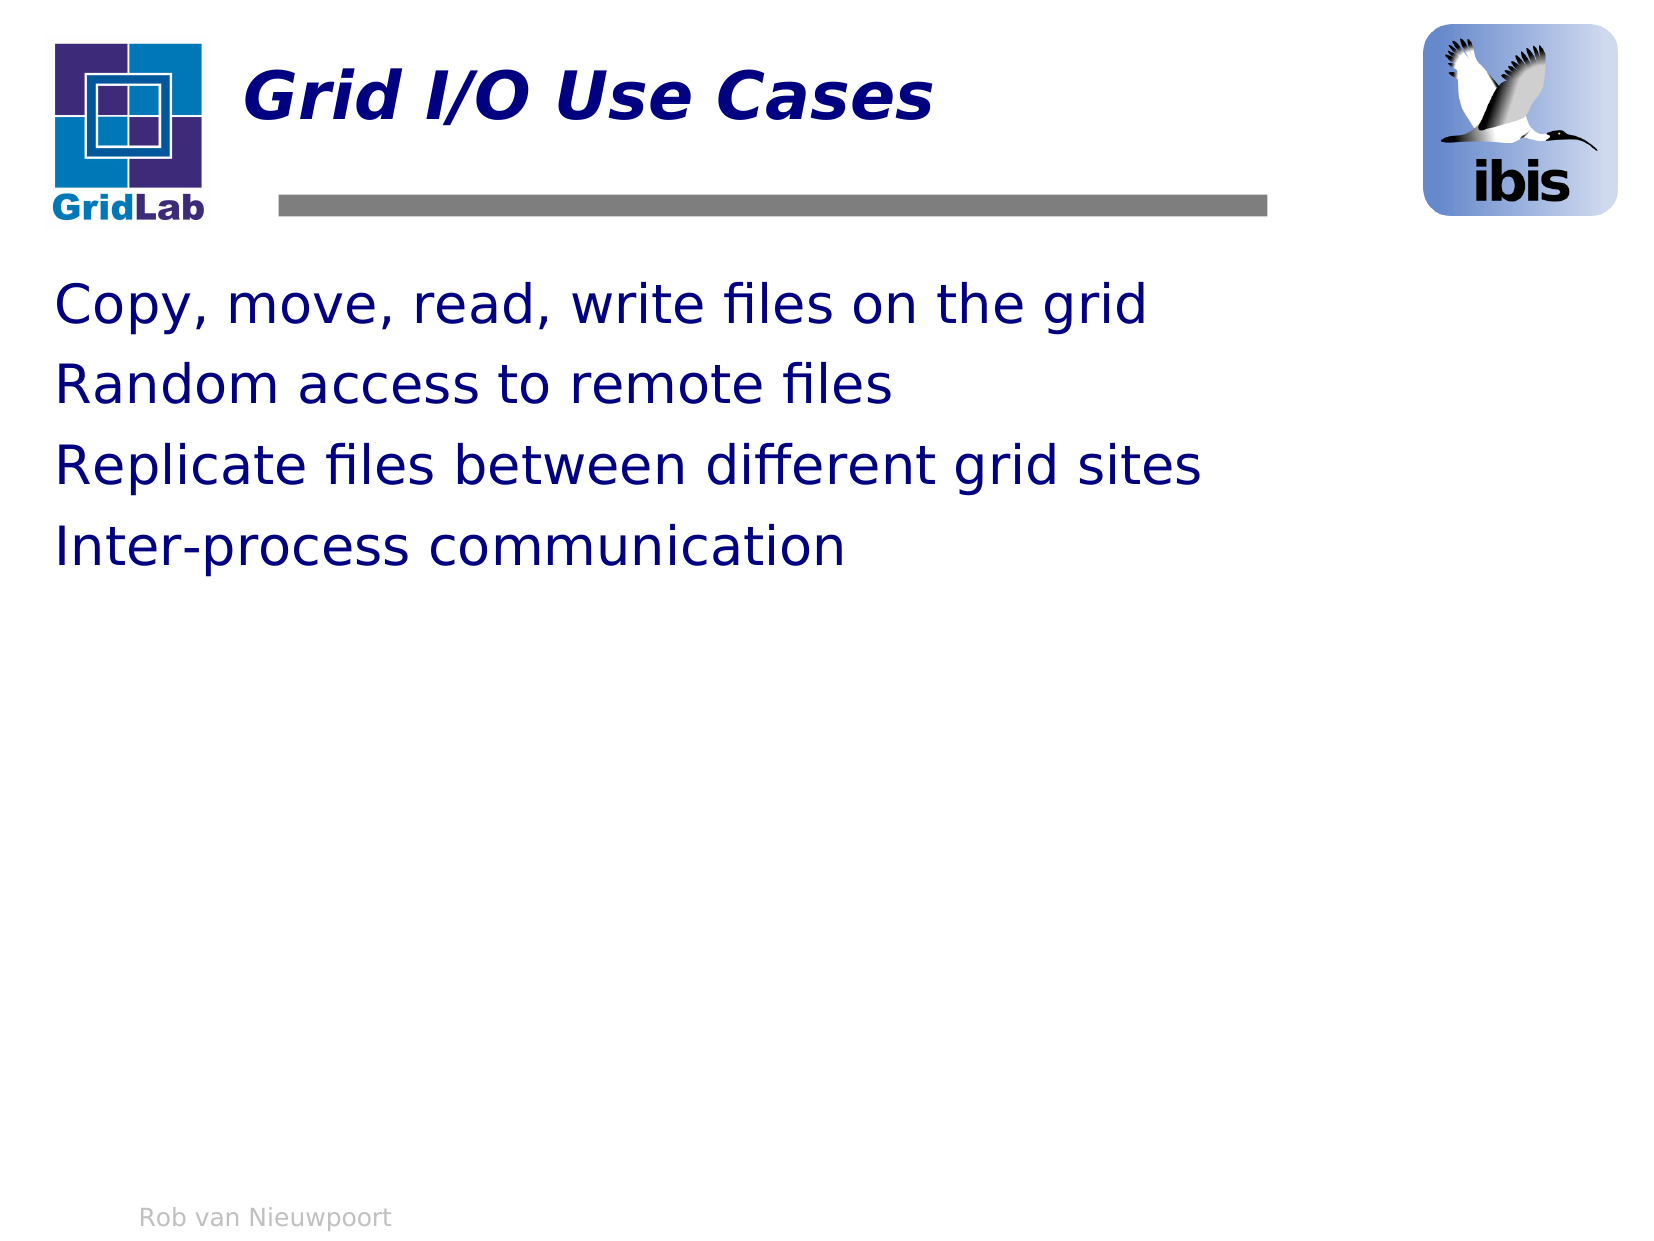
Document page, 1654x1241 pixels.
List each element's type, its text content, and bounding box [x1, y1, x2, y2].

list Copy, move, read, write files on the grid Random access to remote files Replicate files between different grid sites Inter-process communication [55, 268, 1599, 1125]
picture [45, 34, 211, 230]
picture [1423, 24, 1618, 216]
title Grid I/O Use Cases [243, 0, 1280, 187]
